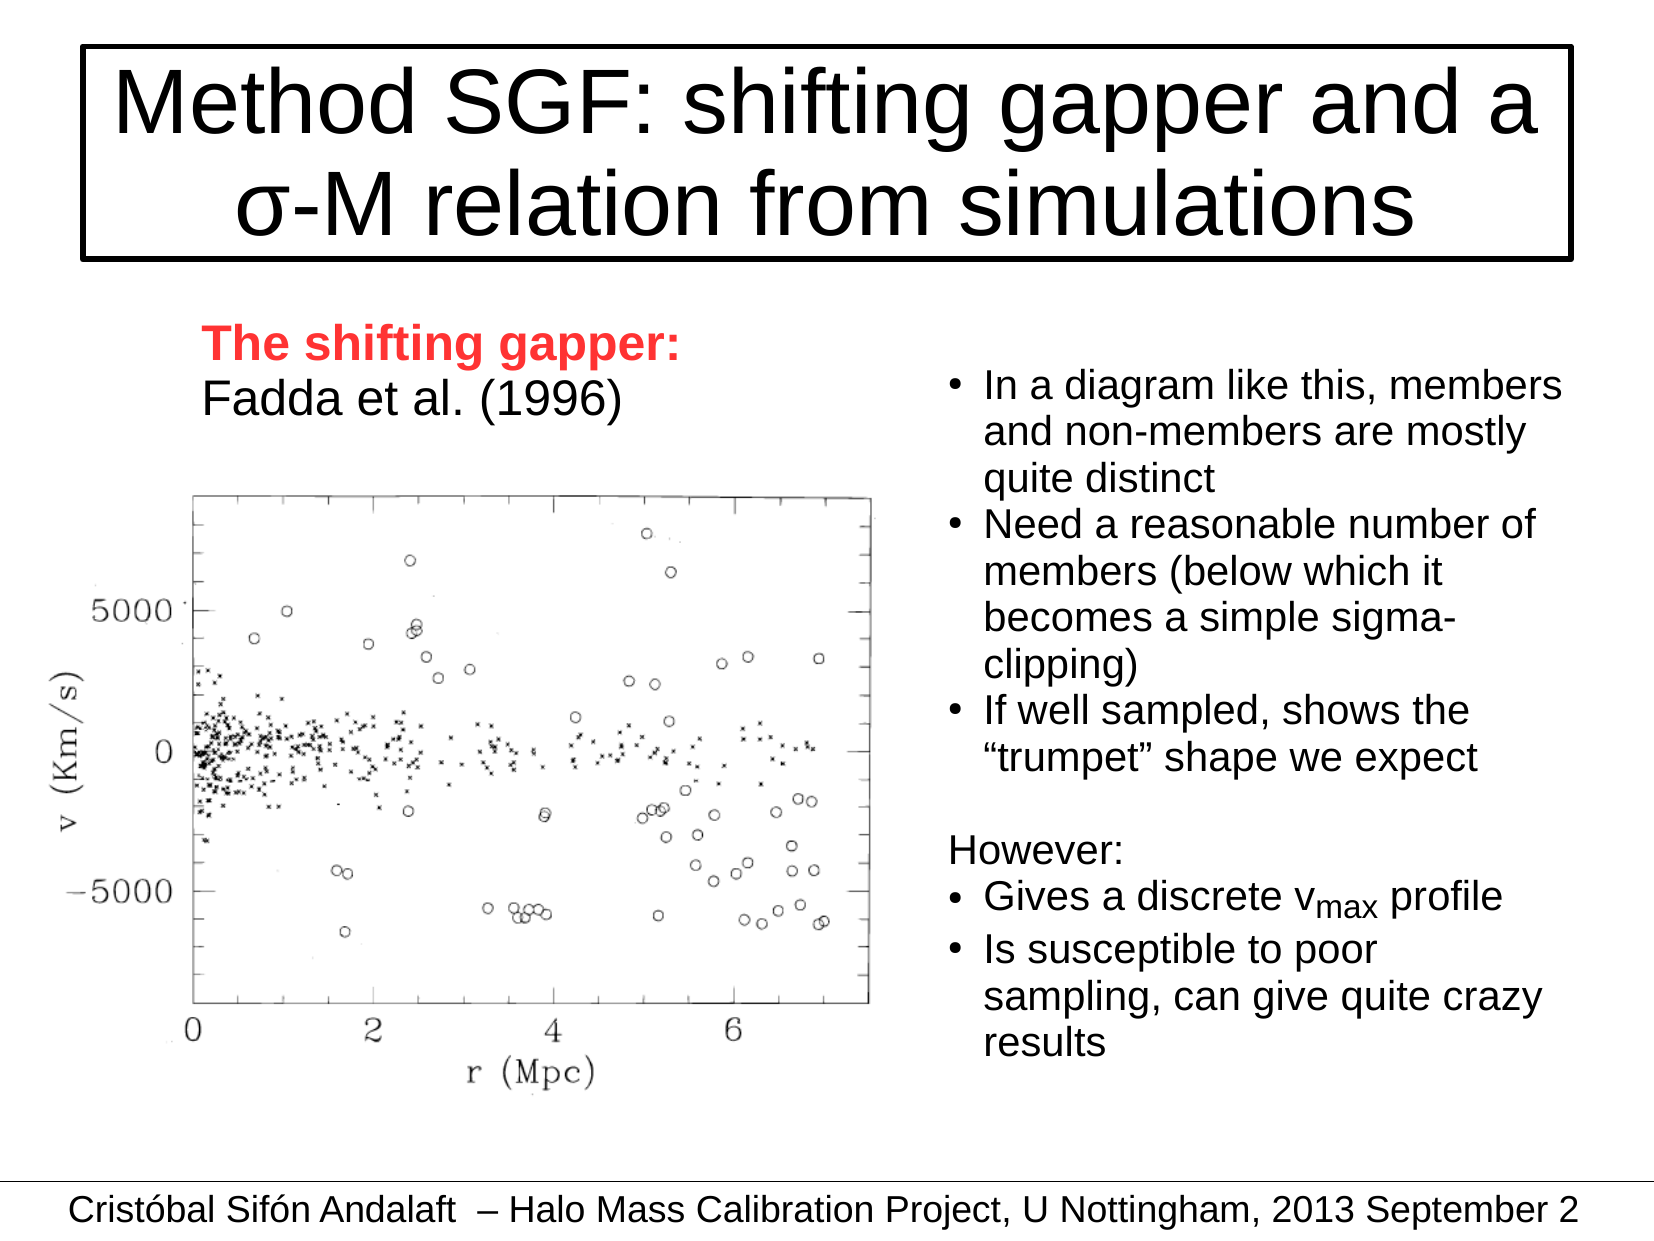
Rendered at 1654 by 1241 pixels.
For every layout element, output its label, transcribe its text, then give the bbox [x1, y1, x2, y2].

picture [41, 481, 881, 1099]
title Method SGF: shifting gapper and a σ-M relation from simulations [82, 46, 1571, 260]
text_box The shifting gapper: Fadda et al. (1996) [186, 307, 697, 434]
text_box Cristóbal Sifón Andalaft – Halo Mass Calibration Project, U Nottingham, 2013 September 2 [53, 1181, 1599, 1238]
text_box In a diagram like this, members and non-members are mostly quite distinct Need a reasonable number of members (below which it becomes a simple sigma-clipping) If well sampled, shows the “trumpet” shape we expect However: Gives a discrete vmax profile Is susceptible to poor sampling, can give quite crazy results [933, 354, 1583, 1027]
